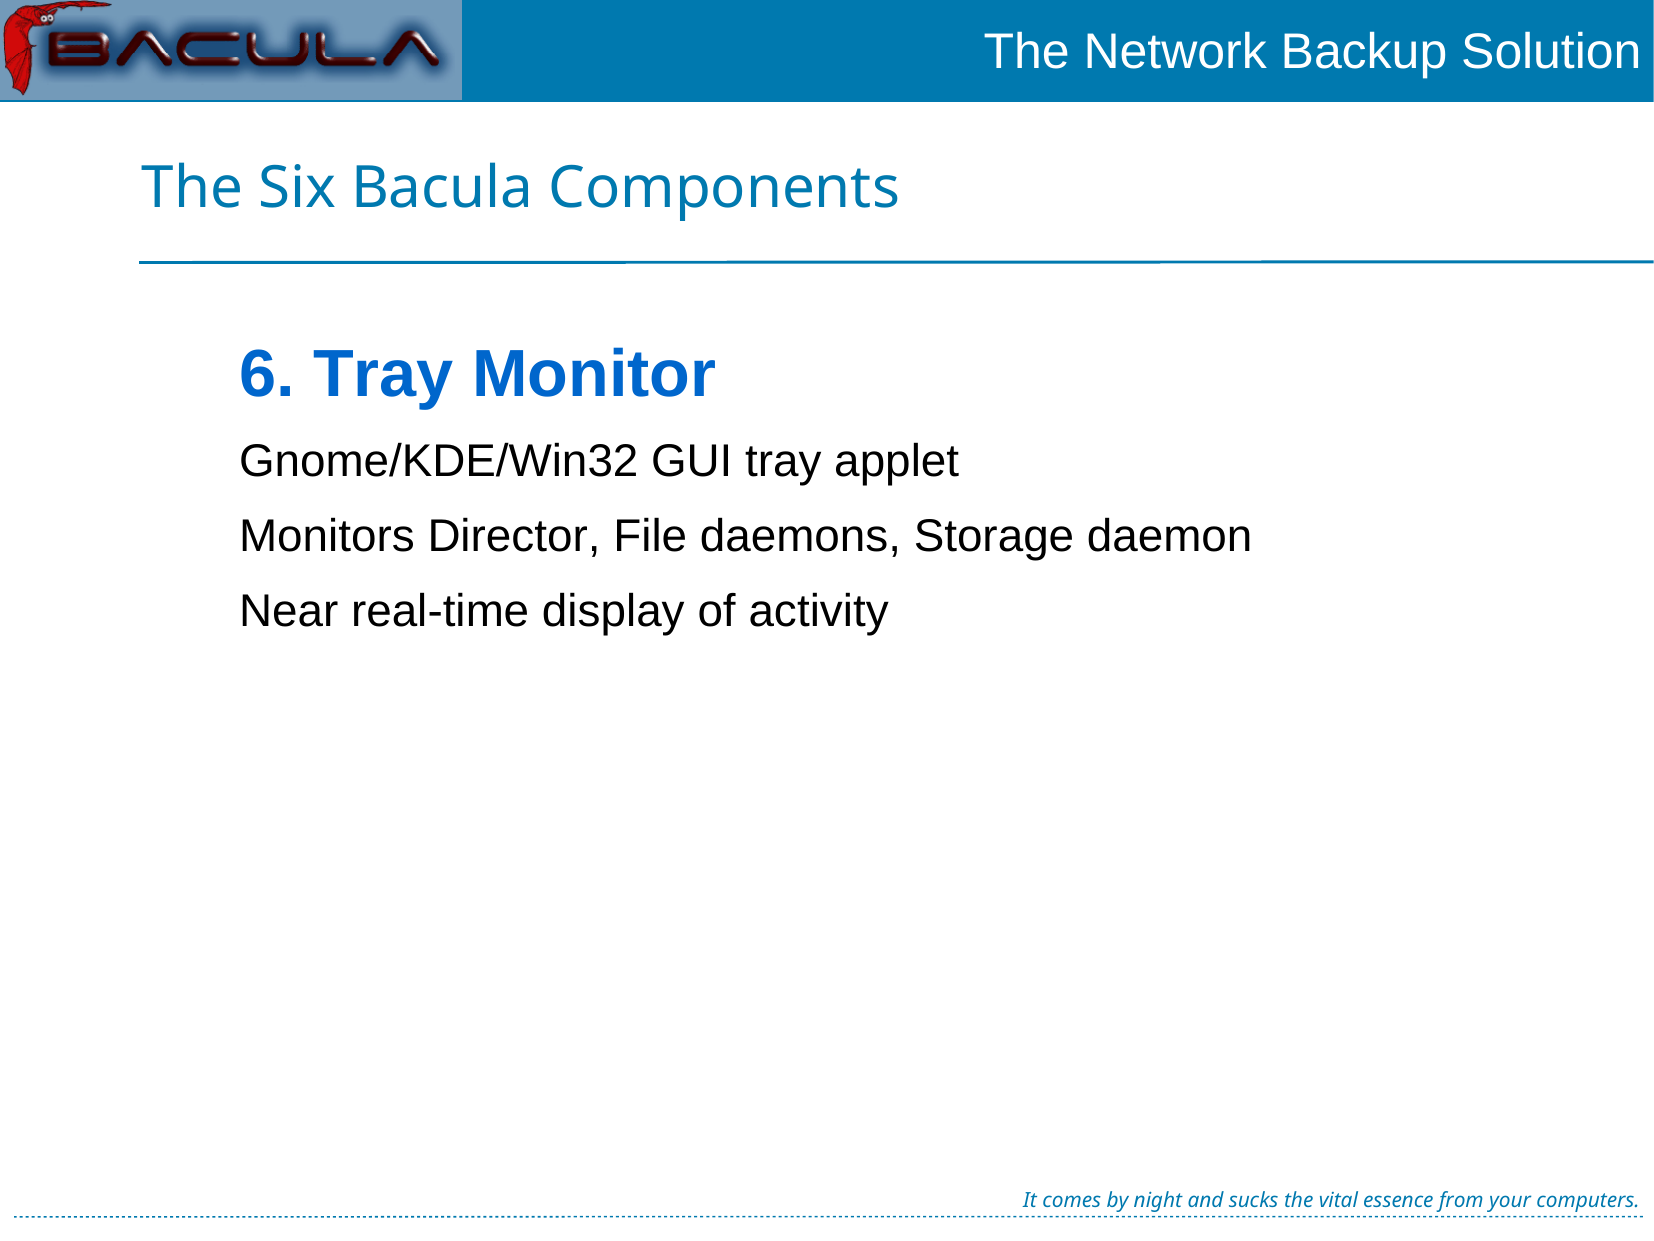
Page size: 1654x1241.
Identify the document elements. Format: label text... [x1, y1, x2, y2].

title The Six Bacula Components [141, 112, 1501, 226]
picture [0, 0, 461, 99]
list 6. Tray Monitor Gnome/KDE/Win32 GUI tray applet Monitors Director, File daemons, Storage daemon Near real-time display of activity [144, 336, 1538, 1088]
